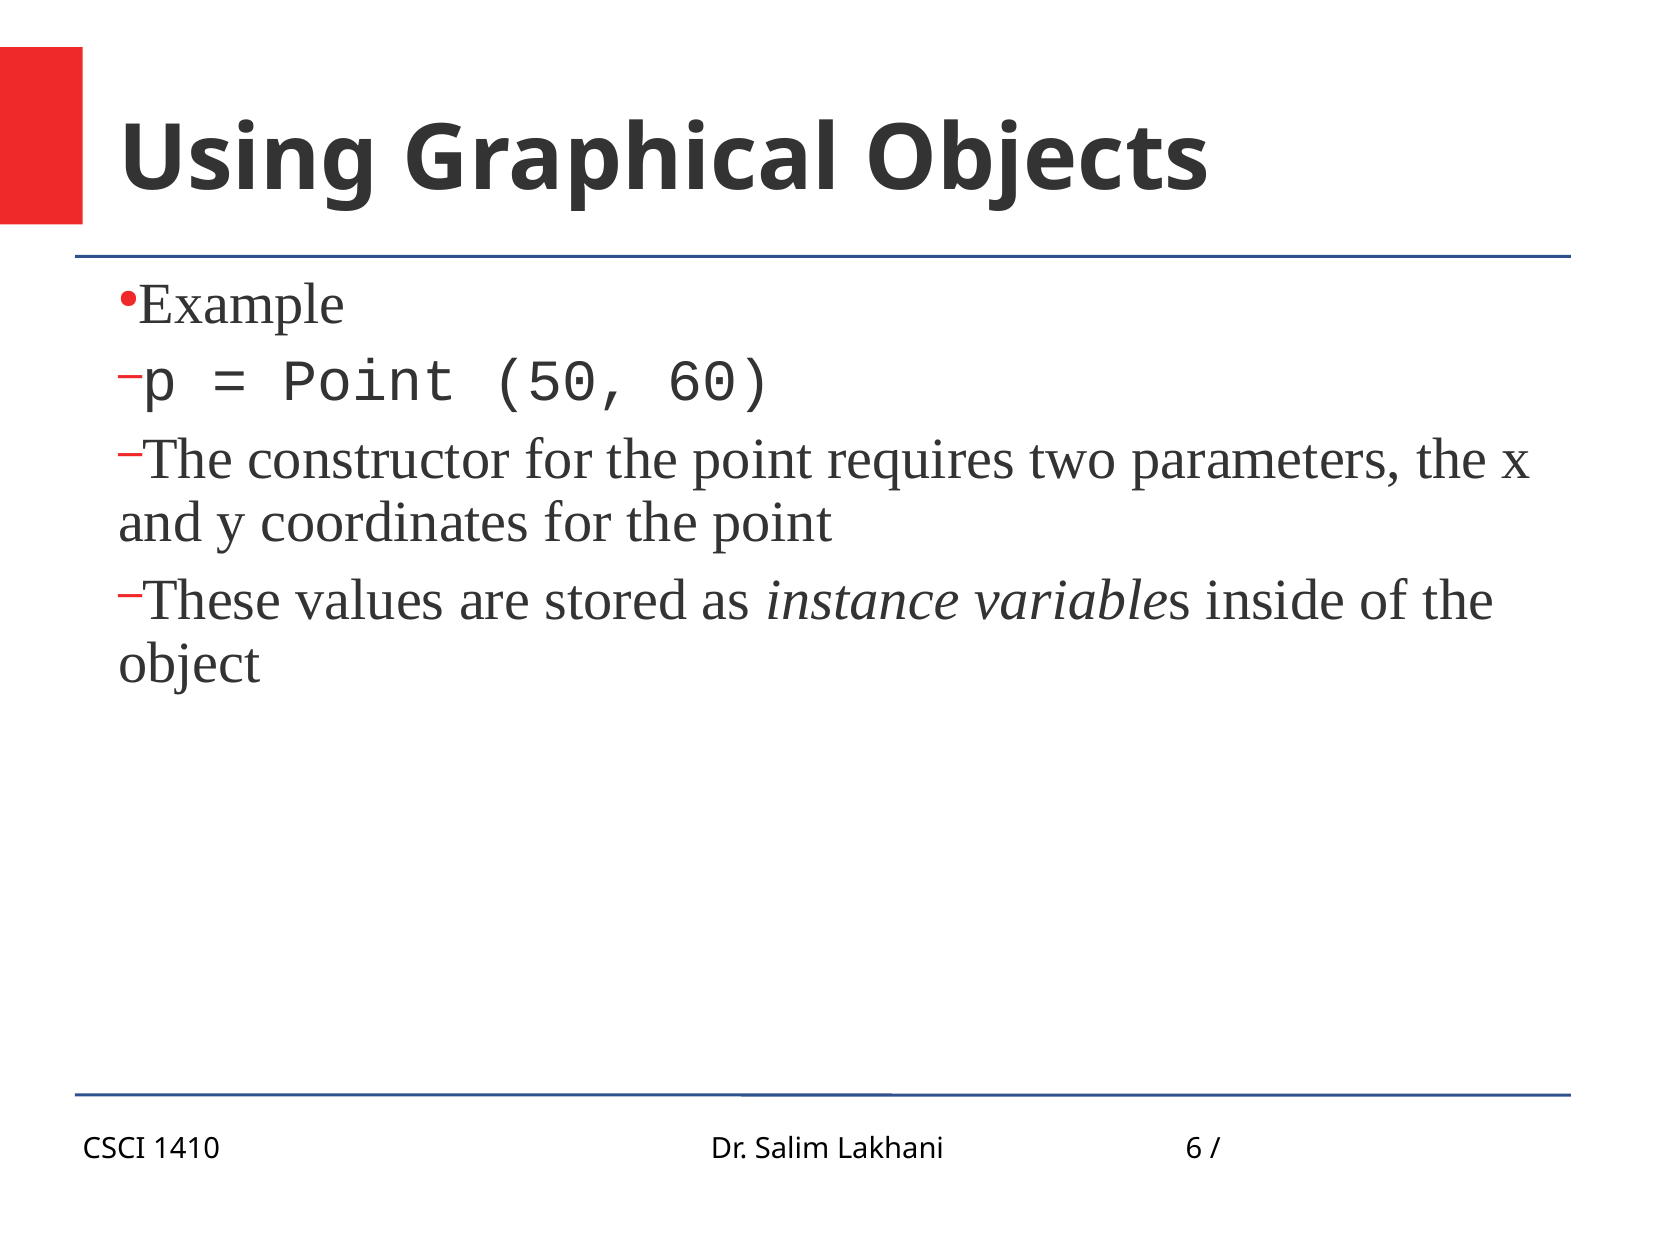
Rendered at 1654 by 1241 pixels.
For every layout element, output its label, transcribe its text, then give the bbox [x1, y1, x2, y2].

list Example p = Point (50, 60) The constructor for the point requires two parameters, the x and y coordinates for the point These values are stored as instance variables inside of the object [118, 265, 1536, 1081]
text_box / [1185, 1129, 1571, 1216]
title Using Graphical Objects [118, 49, 1571, 257]
text_box CSCI 1410 [82, 1129, 468, 1216]
text_box Dr. Salim Lakhani [565, 1129, 1090, 1216]
